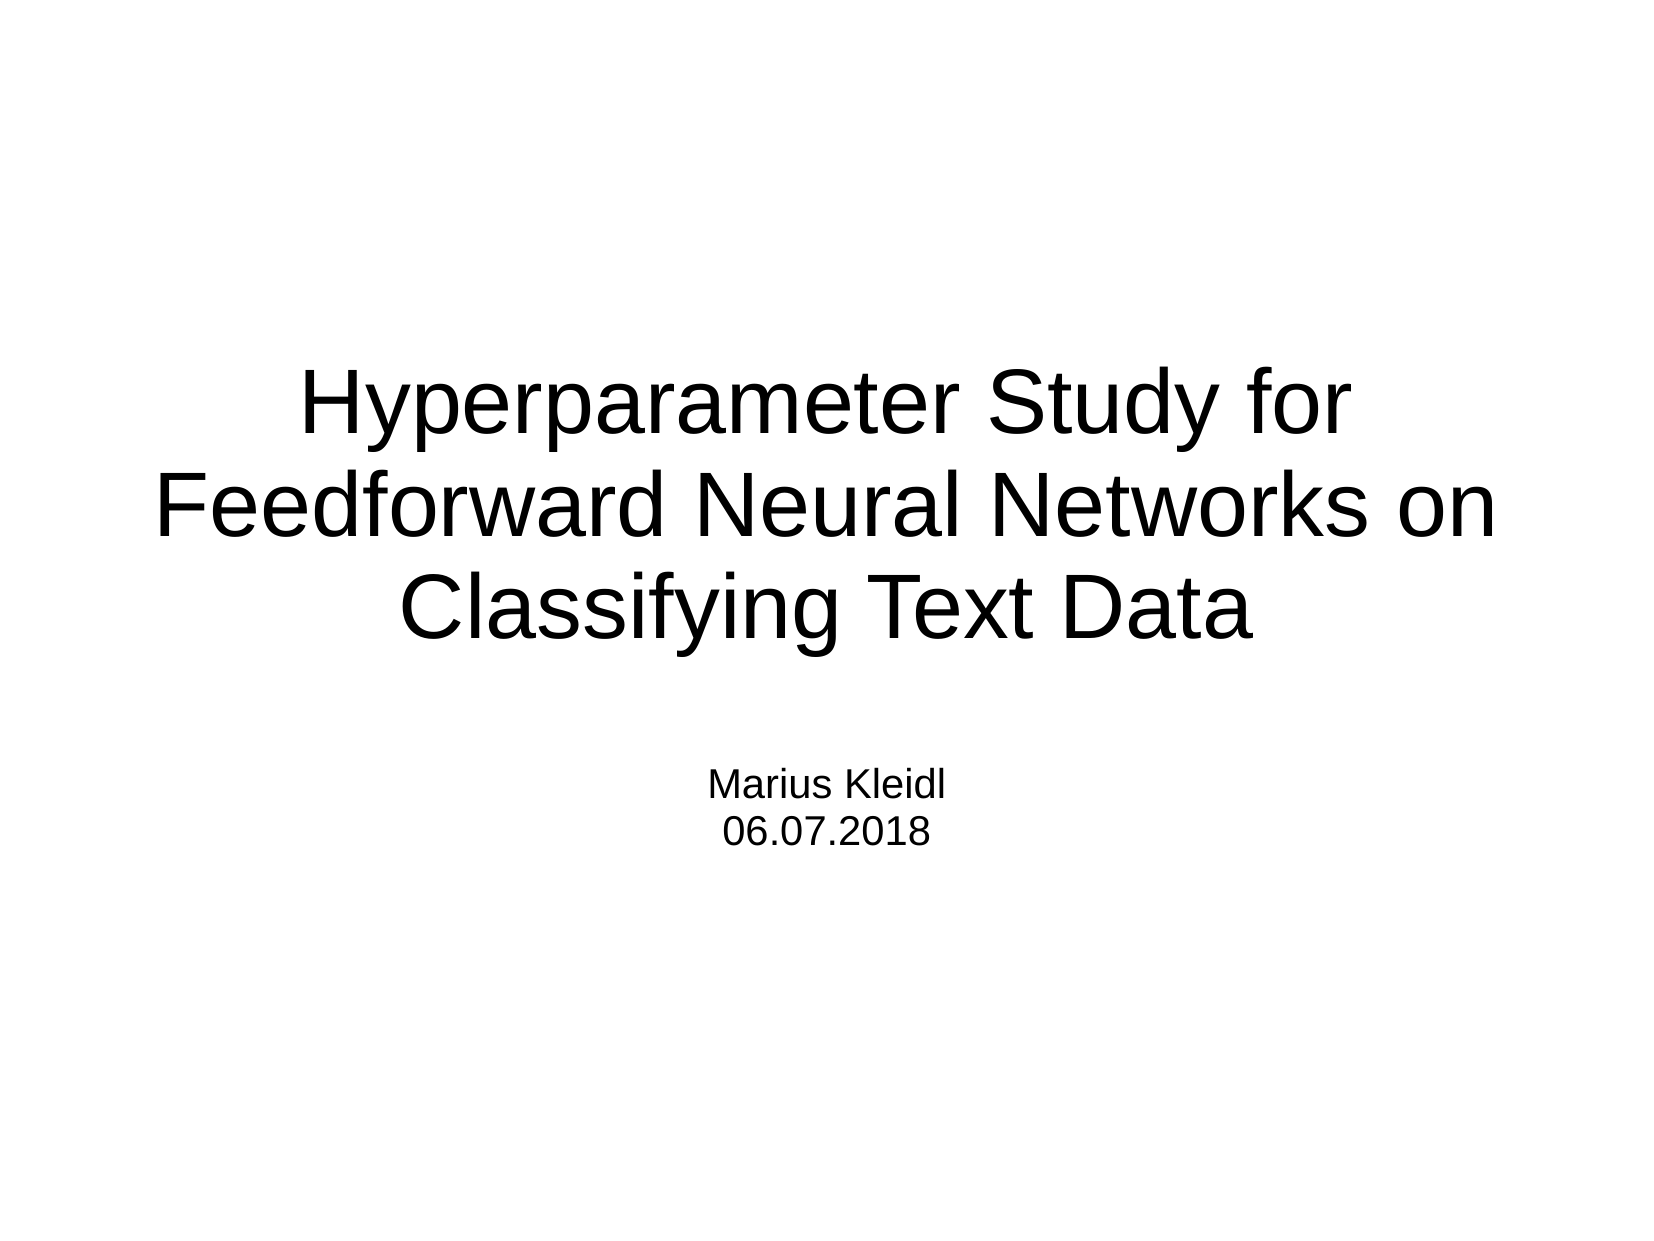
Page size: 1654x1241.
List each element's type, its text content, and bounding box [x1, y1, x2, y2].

title Hyperparameter Study for Feedforward Neural Networks on Classifying Text Data Marius Kleidl 06.07.2018 [82, 82, 1571, 1123]
